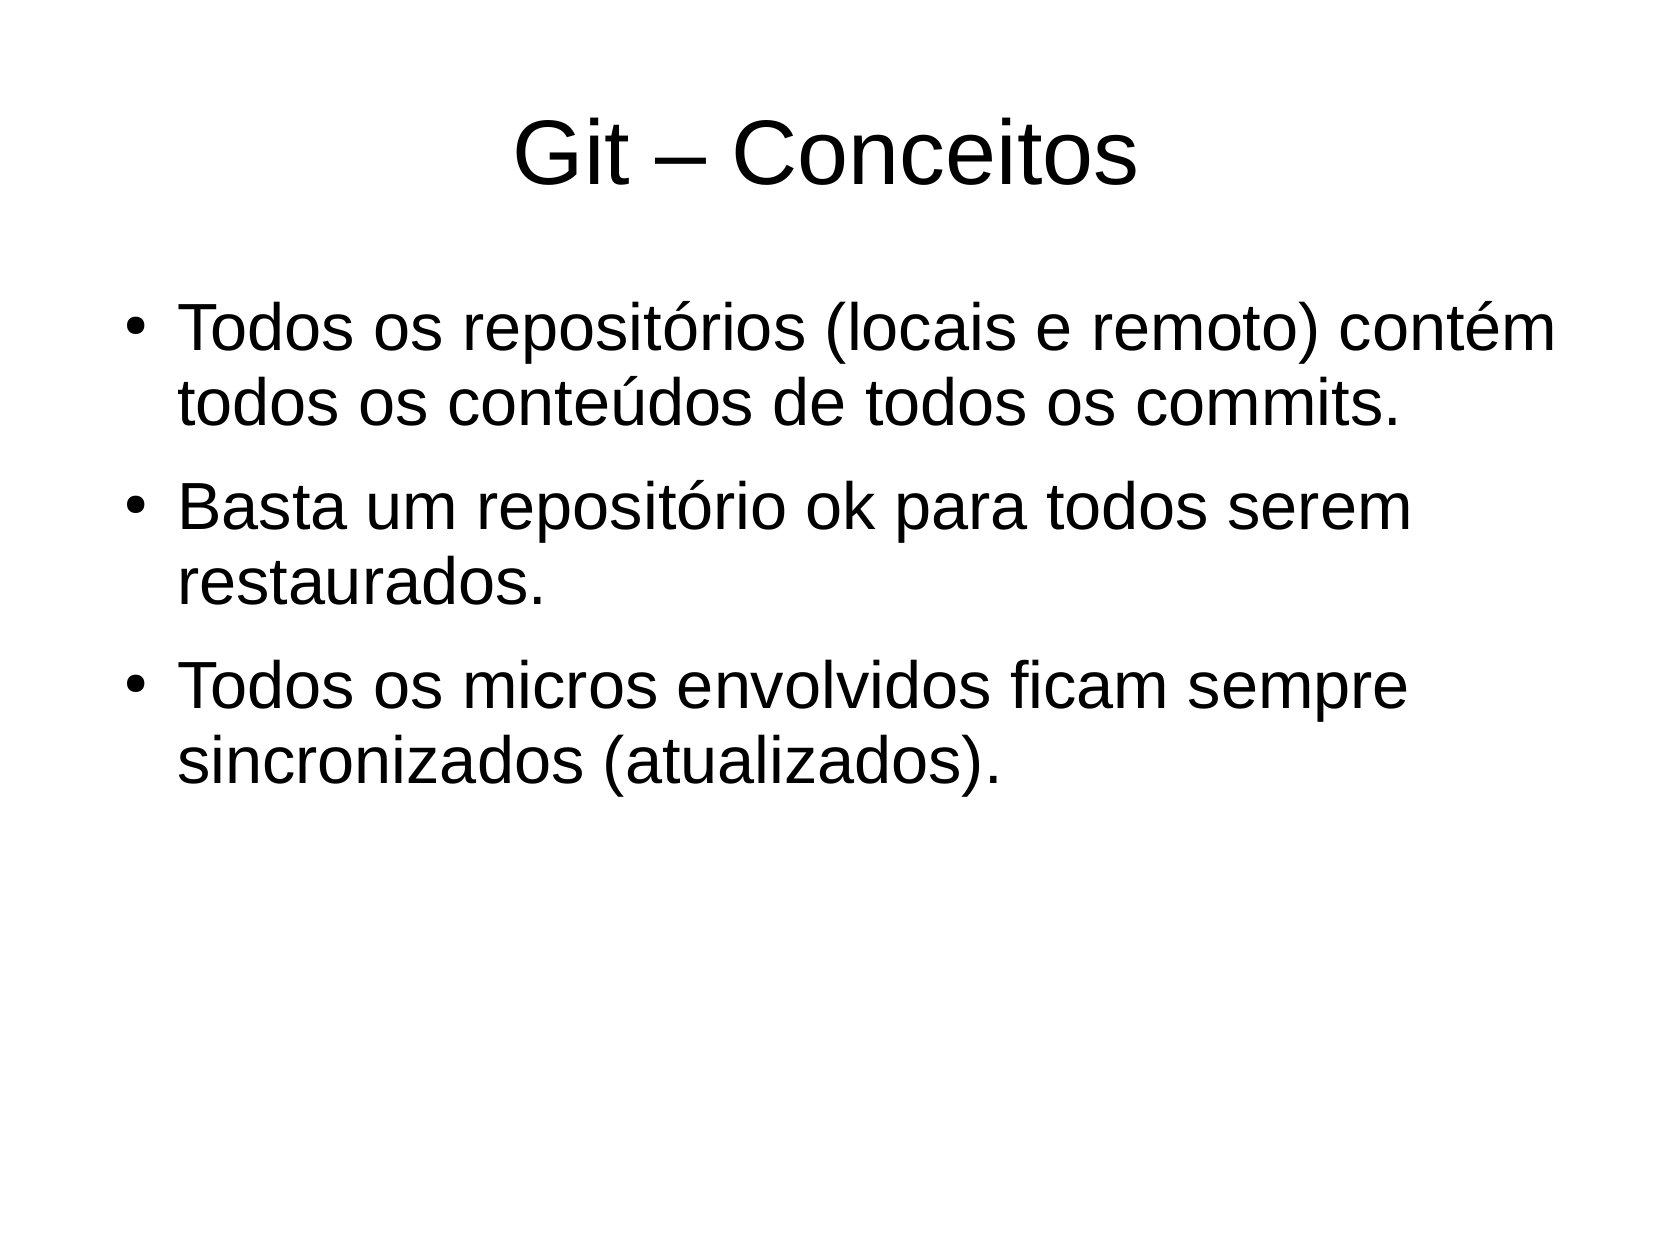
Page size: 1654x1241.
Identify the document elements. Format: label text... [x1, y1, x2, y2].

list Todos os repositórios (locais e remoto) contém todos os conteúdos de todos os commits. Basta um repositório ok para todos serem restaurados. Todos os micros envolvidos ficam sempre sincronizados (atualizados). [106, 290, 1572, 1158]
title Git – Conceitos [82, 49, 1571, 257]
